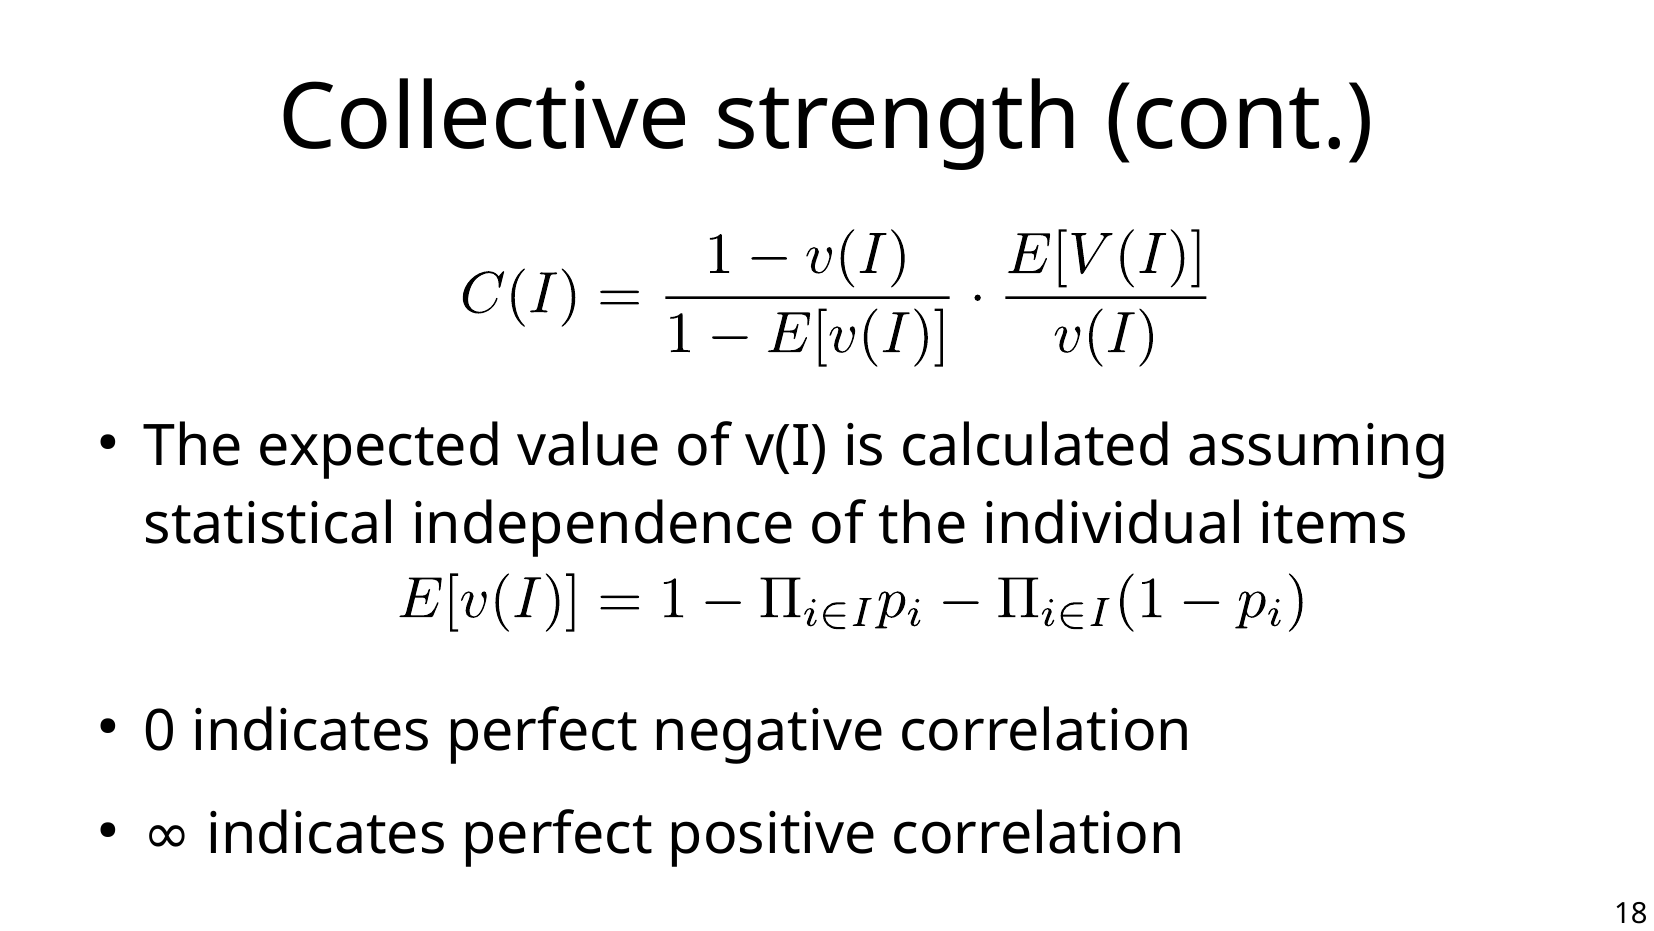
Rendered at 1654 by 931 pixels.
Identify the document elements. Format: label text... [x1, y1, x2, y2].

text_box [459, 229, 1207, 367]
title Collective strength (cont.) [82, 1, 1571, 226]
list The expected value of v(I) is calculated assuming statistical independence of the individual items 0 indicates perfect negative correlation ∞ indicates perfect positive correlation [82, 404, 1571, 874]
text_box [397, 573, 1309, 632]
